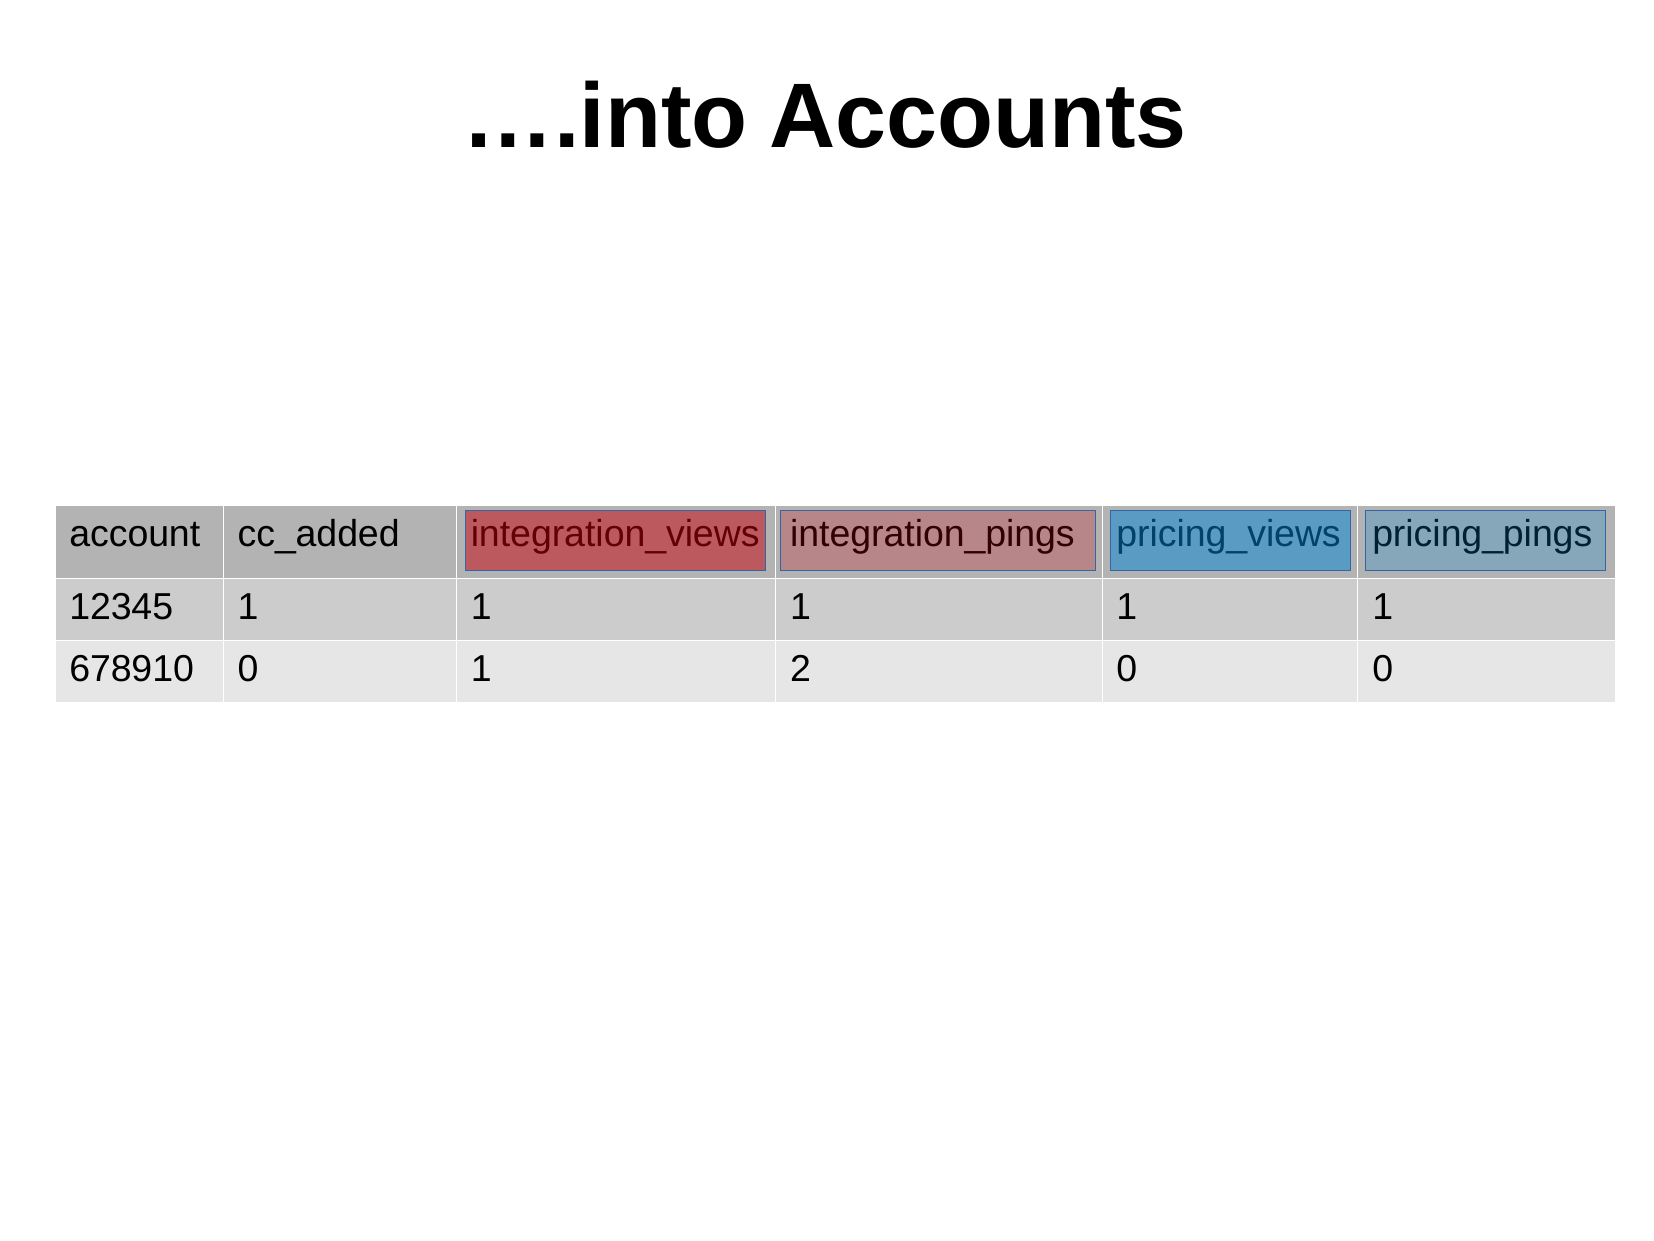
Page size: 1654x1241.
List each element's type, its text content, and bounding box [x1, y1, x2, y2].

table_cell 0 [224, 641, 456, 702]
table_cell 1 [1358, 579, 1615, 640]
table_cell 1 [1103, 579, 1357, 640]
table_cell 0 [1103, 641, 1357, 702]
text_box [780, 510, 1096, 571]
text_box [1365, 510, 1606, 571]
table_header cc_added [224, 506, 456, 578]
table_cell 0 [1358, 641, 1615, 702]
table_cell 1 [224, 579, 456, 640]
table_cell 1 [457, 641, 775, 702]
table_header pricing_views [1103, 506, 1357, 578]
text_box [1110, 510, 1351, 571]
table_cell 2 [776, 641, 1102, 702]
text_box ….into Accounts [45, 20, 1606, 211]
table_cell 1 [776, 579, 1102, 640]
table_cell 678910 [56, 641, 223, 702]
table_cell 1 [457, 579, 775, 640]
table_header integration_pings [776, 506, 1102, 578]
table_cell 12345 [56, 579, 223, 640]
table_header integration_views [457, 506, 775, 578]
text_box [465, 510, 766, 571]
table_header account [56, 506, 223, 578]
table_header pricing_pings [1358, 506, 1615, 578]
